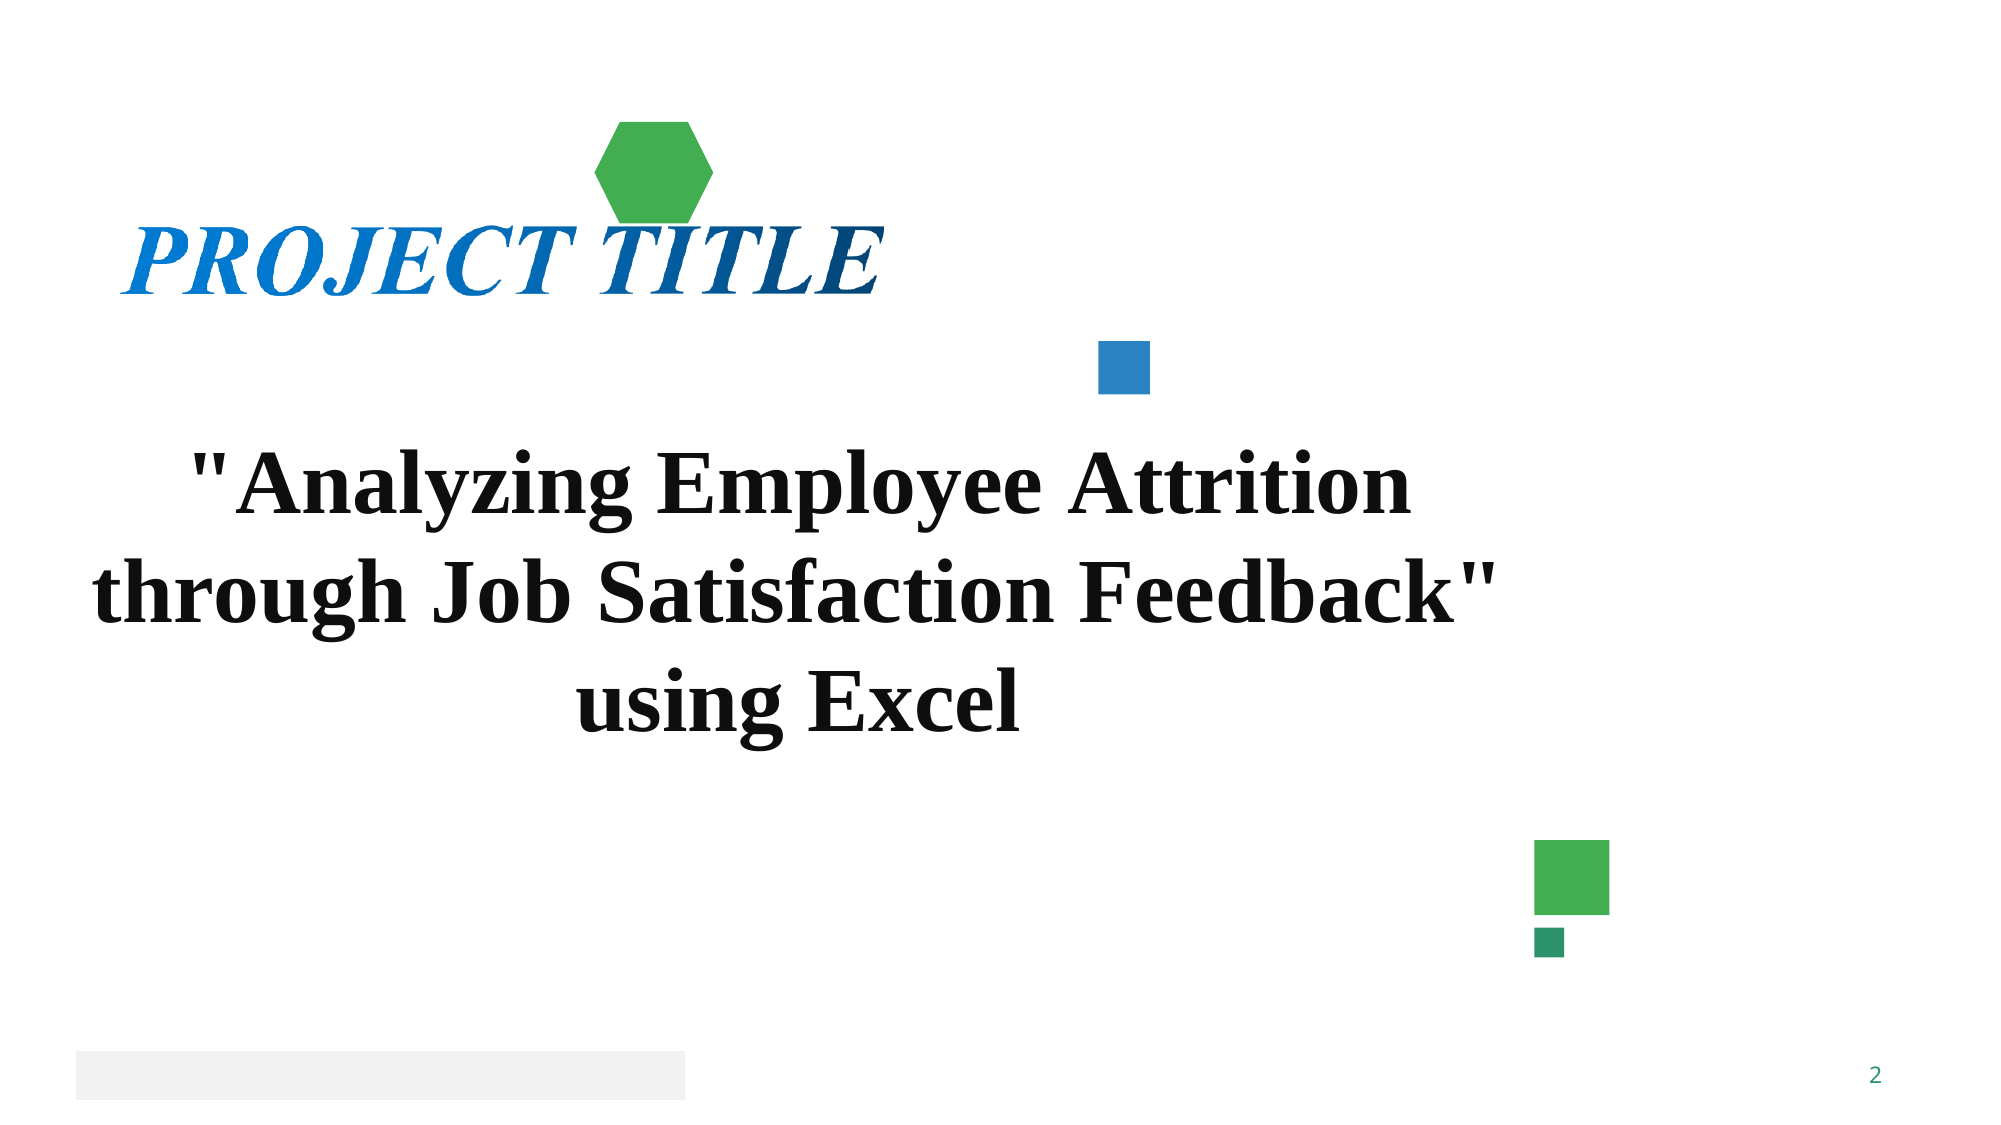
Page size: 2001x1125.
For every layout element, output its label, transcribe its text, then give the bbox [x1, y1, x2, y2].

text_box [1534, 927, 1565, 958]
picture [76, 1051, 685, 1100]
picture [119, 226, 248, 294]
title "Analyzing Employee Attrition through Job Satisfaction Feedback" using Excel [89, 417, 1508, 750]
picture [515, 226, 577, 294]
text_box [1534, 840, 1610, 916]
picture [446, 225, 513, 296]
picture [599, 226, 884, 294]
slide_number 2 [1862, 1059, 1890, 1091]
text_box [594, 121, 714, 224]
text_box [1098, 341, 1150, 395]
picture [256, 225, 442, 296]
